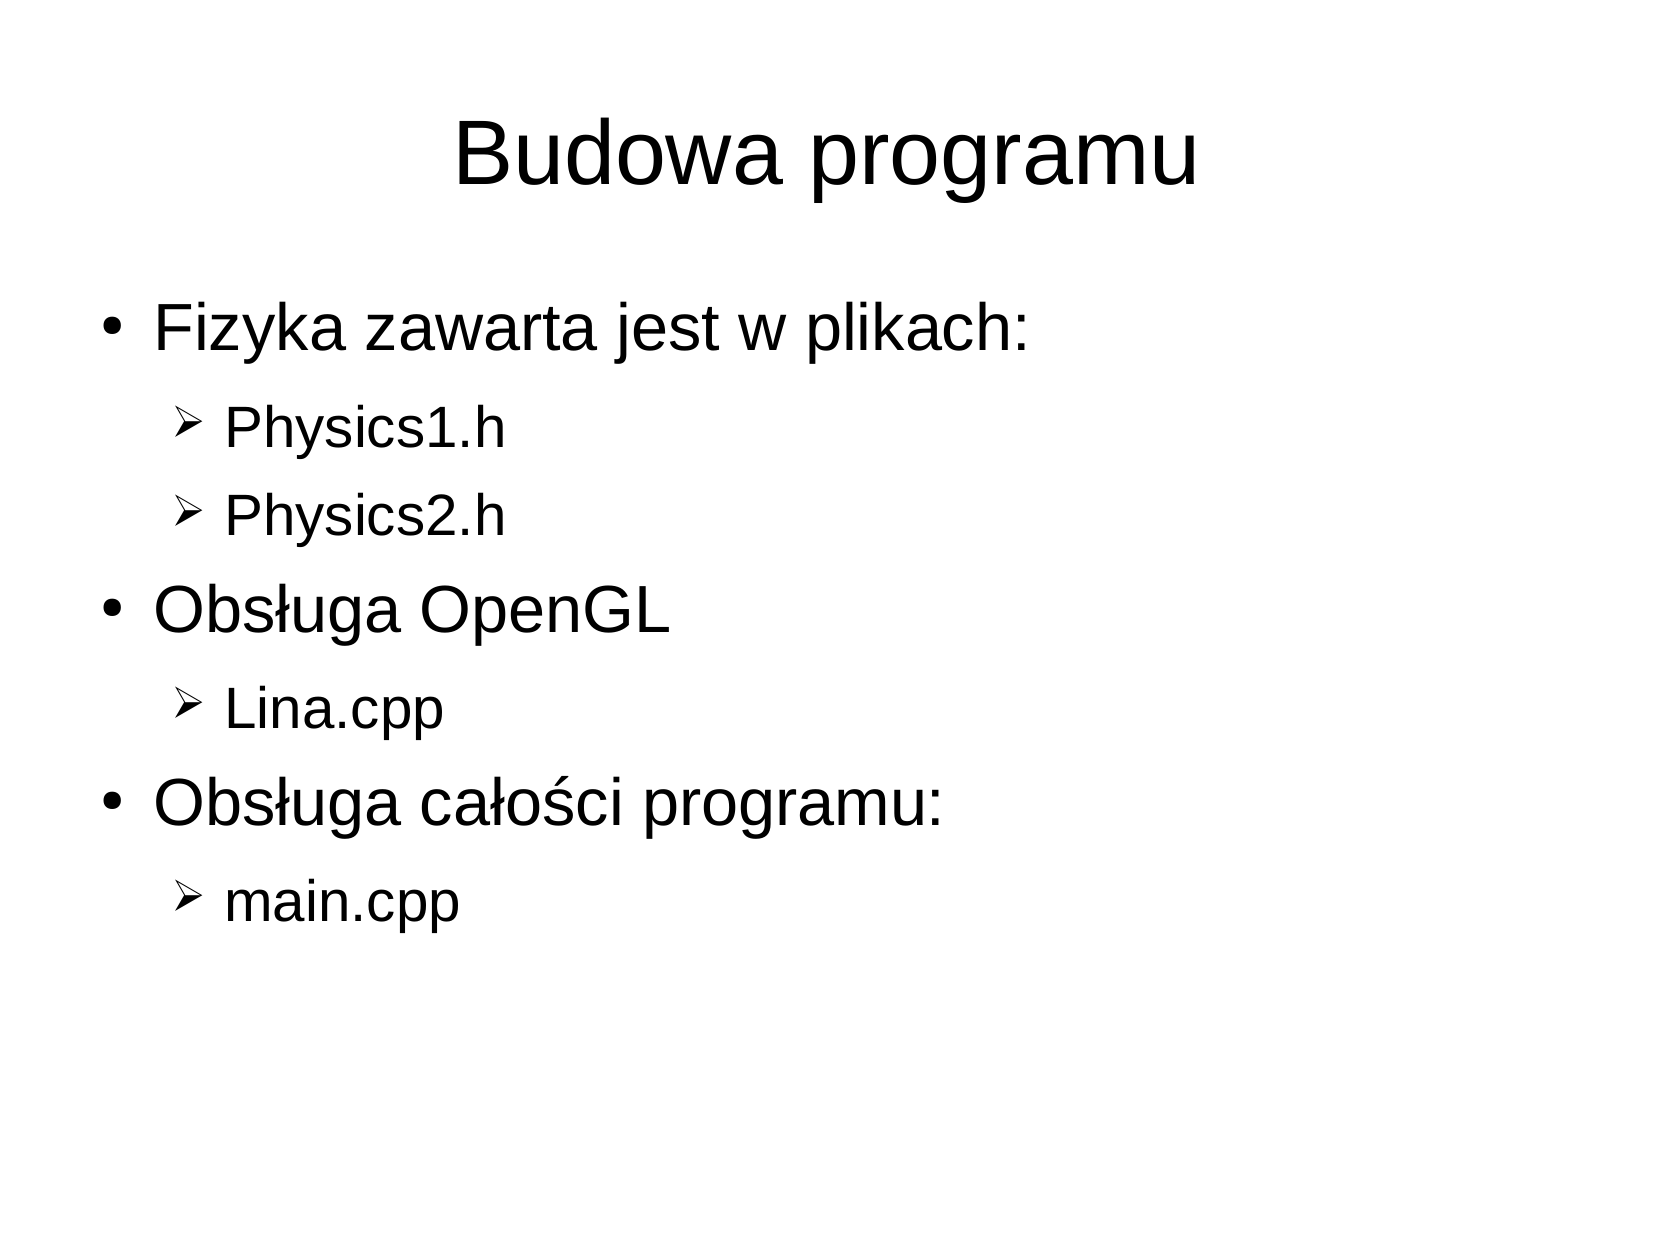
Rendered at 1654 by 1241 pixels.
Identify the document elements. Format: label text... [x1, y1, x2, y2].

list Fizyka zawarta jest w plikach: Physics1.h Physics2.h Obsługa OpenGL Lina.cpp Obsługa całości programu: main.cpp [82, 290, 1571, 1010]
title Budowa programu [82, 49, 1571, 257]
